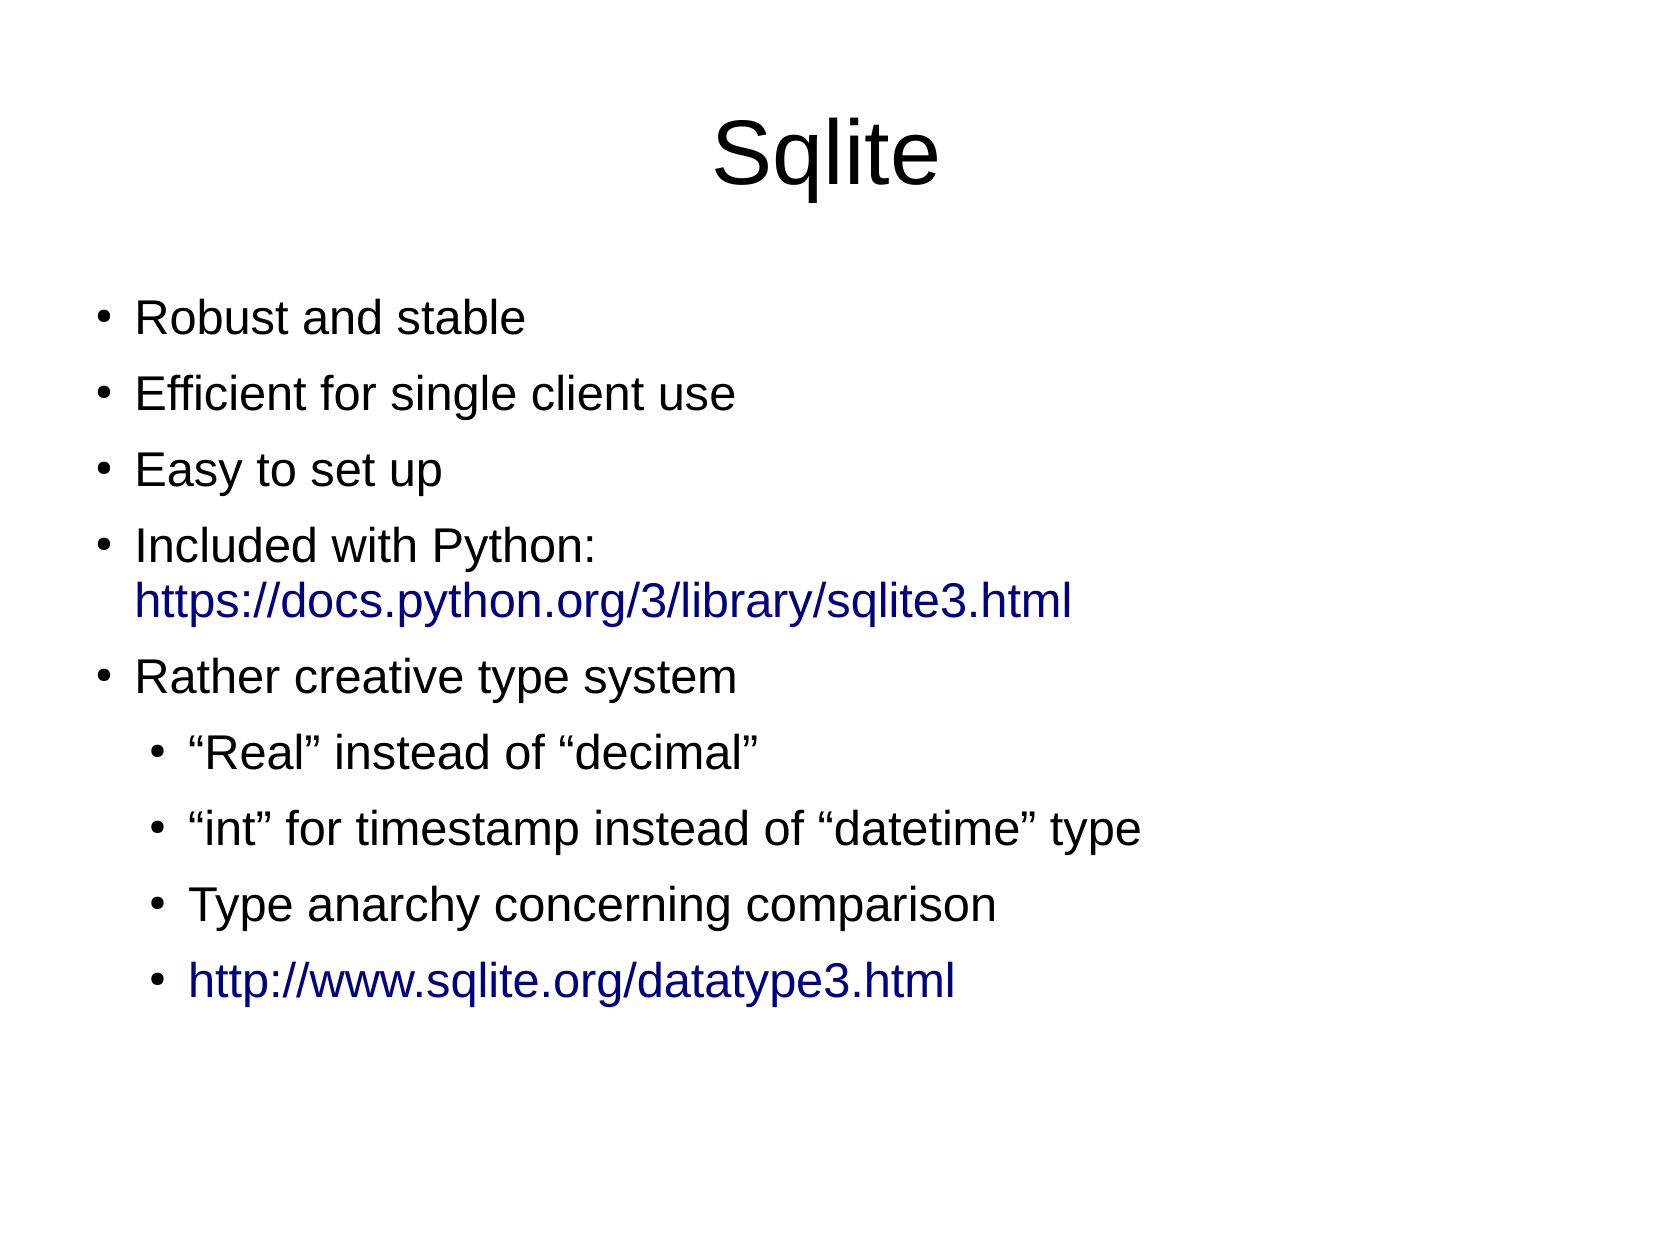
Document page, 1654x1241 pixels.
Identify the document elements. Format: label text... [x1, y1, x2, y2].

title Sqlite [82, 49, 1571, 257]
list Robust and stable Efficient for single client use Easy to set up Included with Python: https://docs.python.org/3/library/sqlite3.html Rather creative type system “Real” instead of “decimal” “int” for timestamp instead of “datetime” type Type anarchy concerning comparison http://www.sqlite.org/datatype3.html [82, 290, 1571, 1010]
